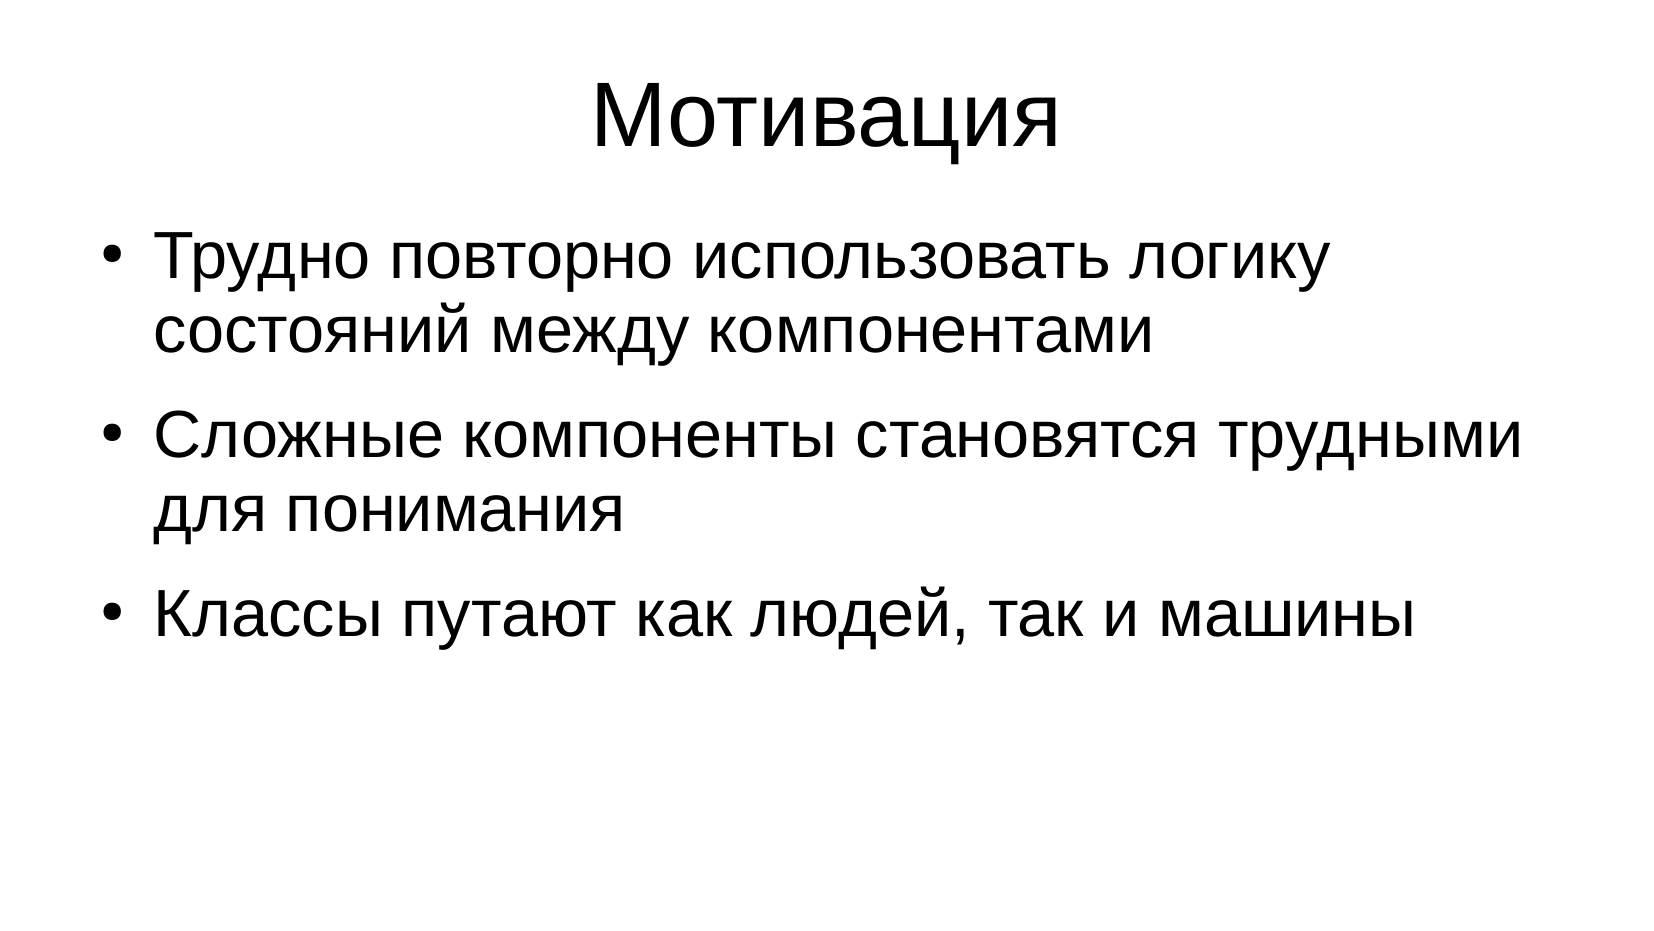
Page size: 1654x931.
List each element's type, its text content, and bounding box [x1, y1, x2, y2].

list Трудно повторно использовать логику состояний между компонентами Сложные компоненты становятся трудными для понимания Классы путают как людей, так и машины [82, 217, 1571, 758]
title Мотивация [82, 37, 1571, 193]
